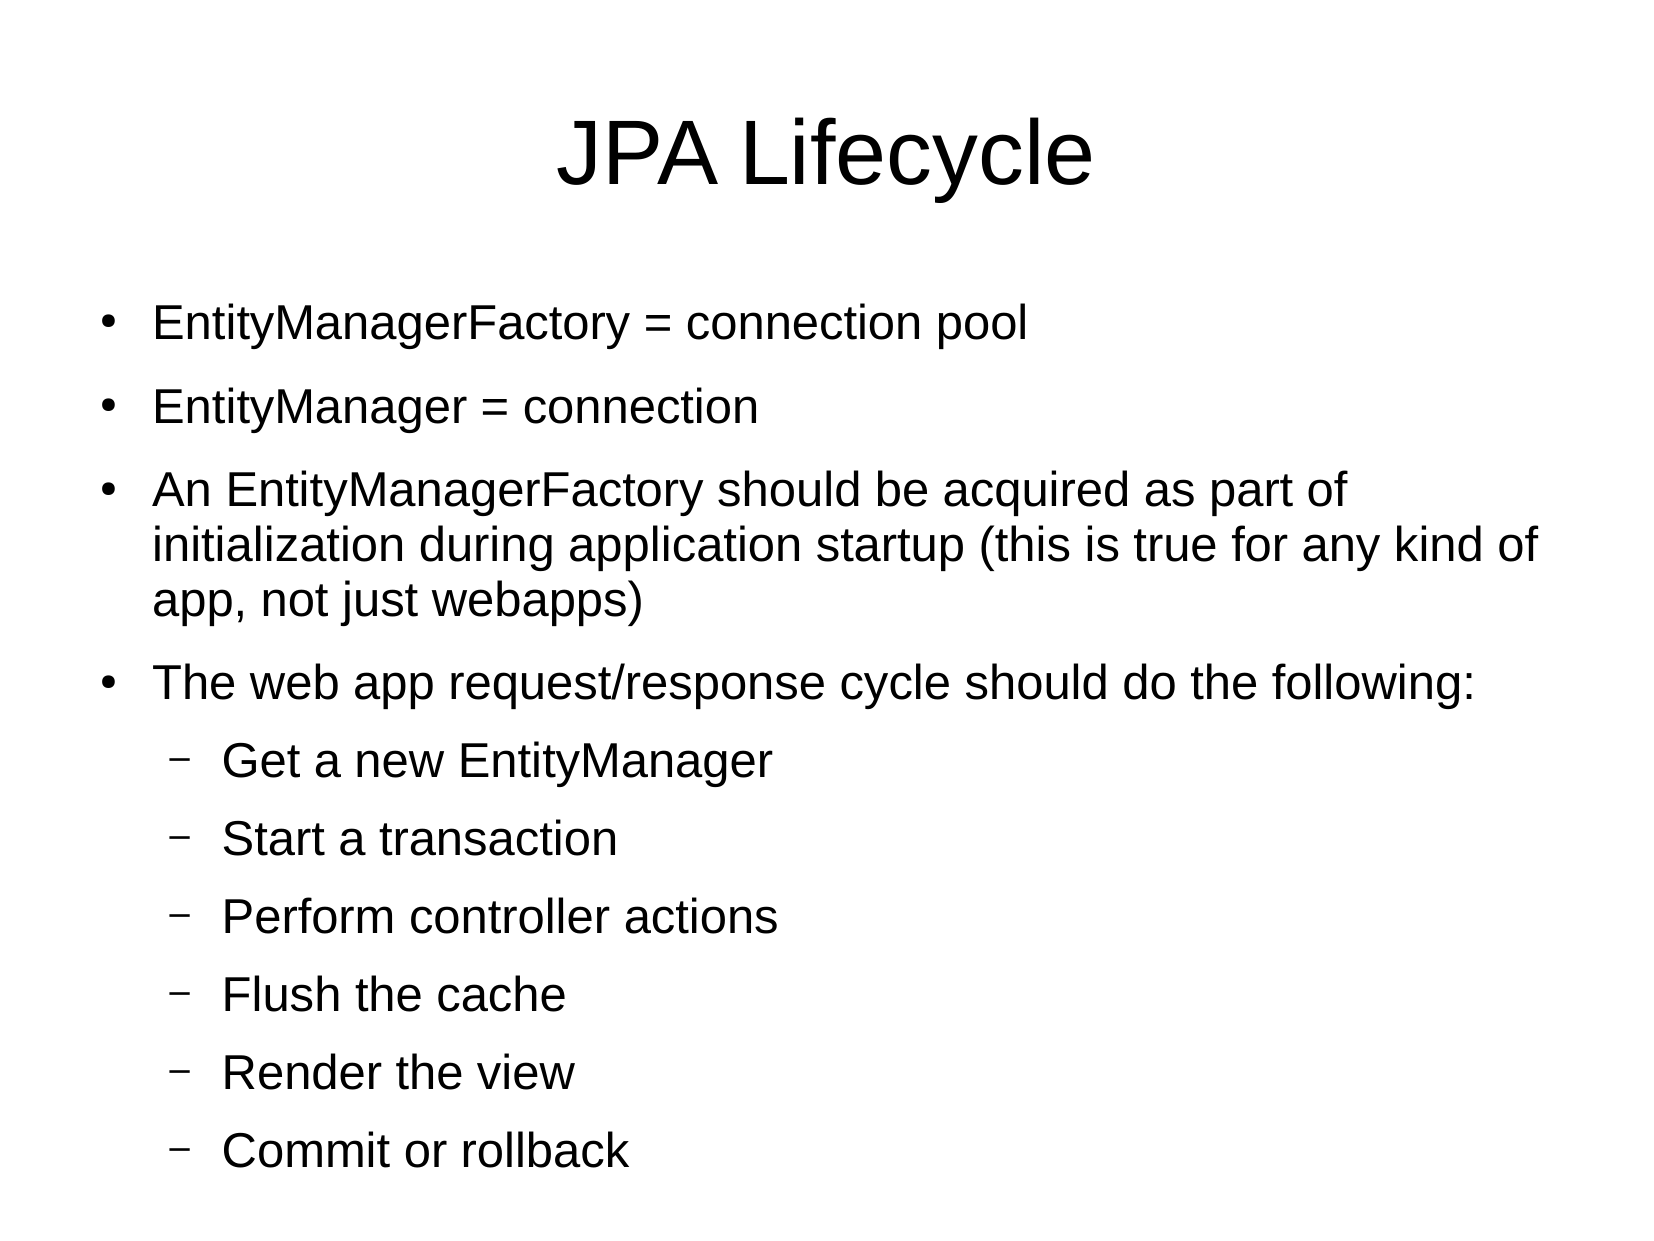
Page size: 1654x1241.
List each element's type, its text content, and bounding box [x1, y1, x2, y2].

list EntityManagerFactory = connection pool EntityManager = connection An EntityManagerFactory should be acquired as part of initialization during application startup (this is true for any kind of app, not just webapps) The web app request/response cycle should do the following: Get a new EntityManager Start a transaction Perform controller actions Flush the cache Render the view Commit or rollback [82, 295, 1571, 1182]
title JPA Lifecycle [82, 49, 1571, 257]
